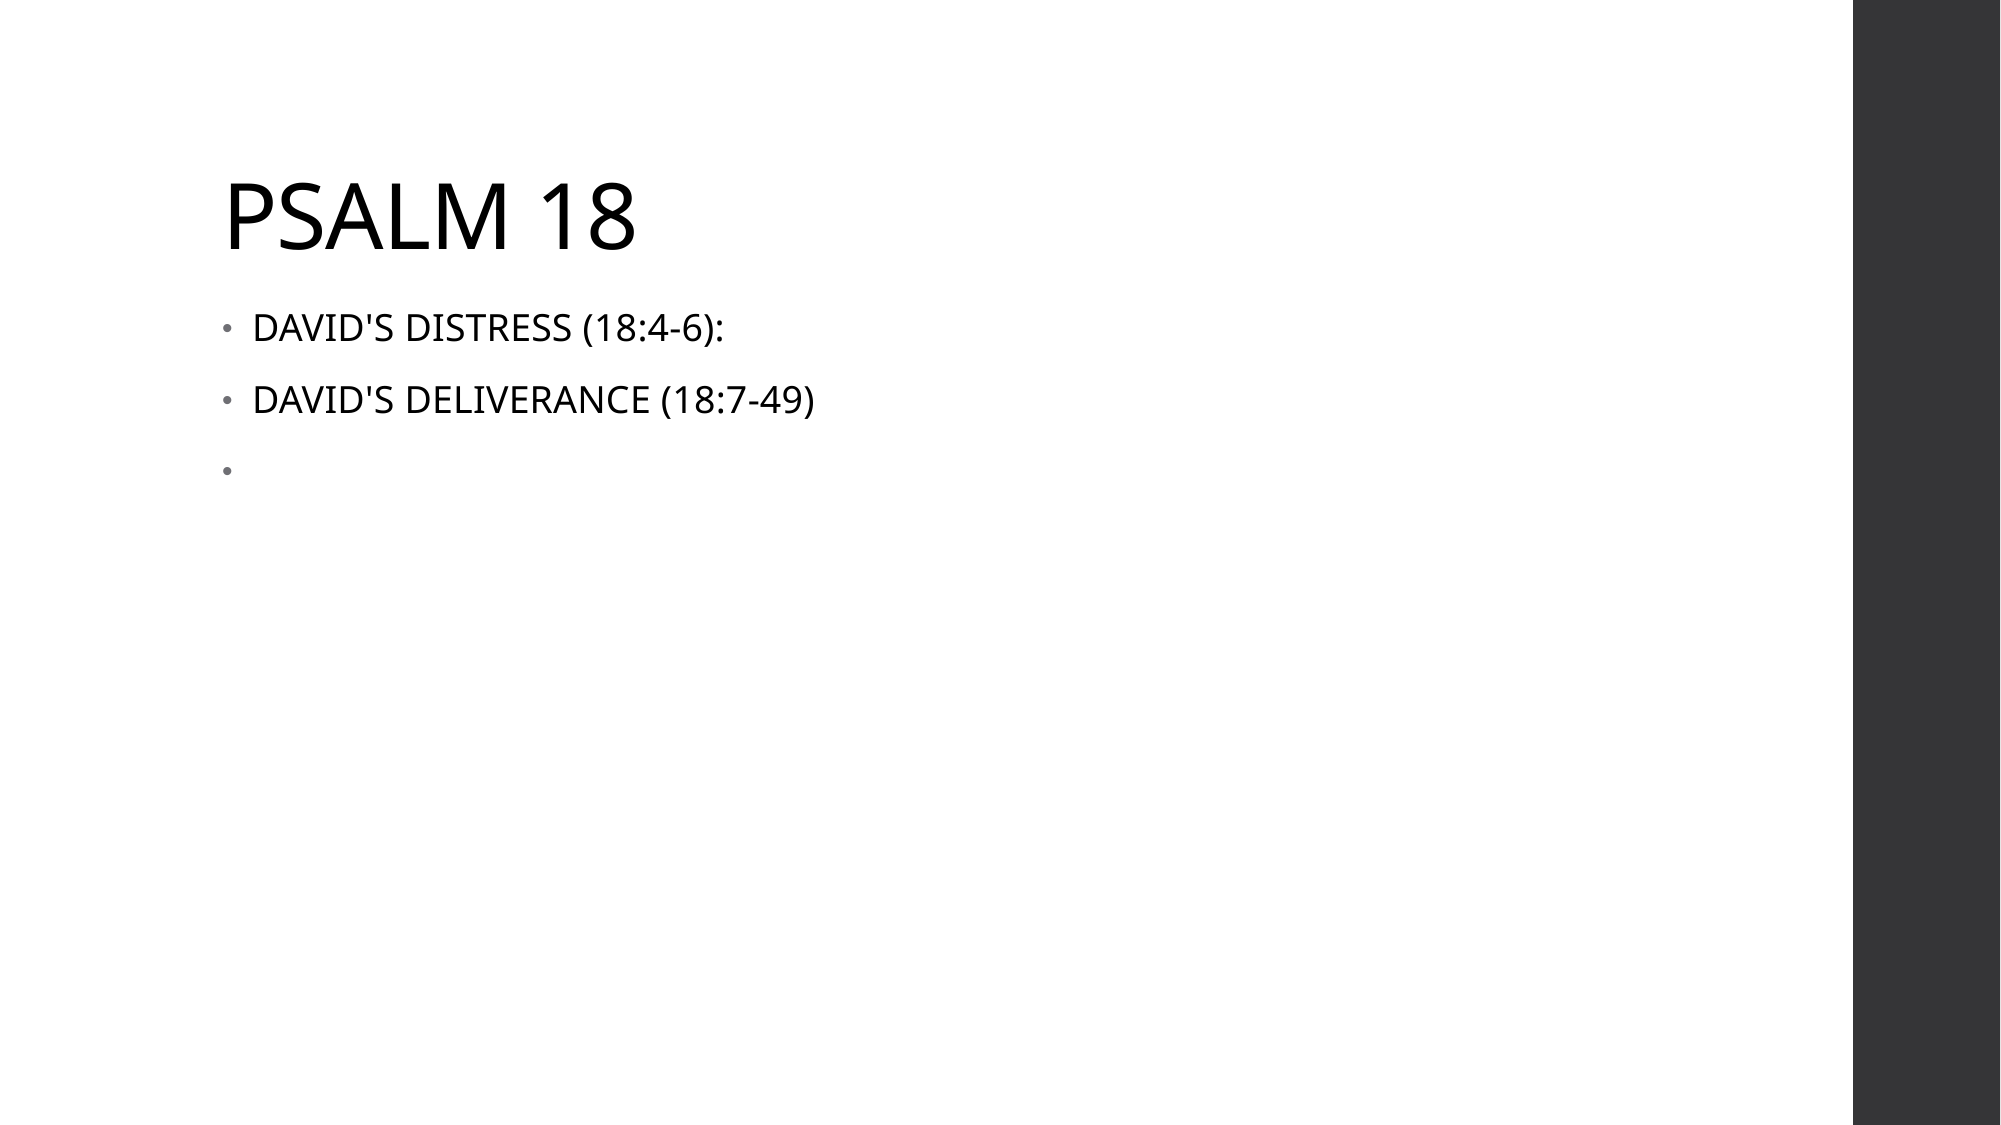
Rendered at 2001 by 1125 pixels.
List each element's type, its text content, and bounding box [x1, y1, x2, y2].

title PSALM 18 [206, 60, 1797, 278]
list DAVID'S DISTRESS (18:4-6): DAVID'S DELIVERANCE (18:7-49) [206, 299, 1617, 1014]
